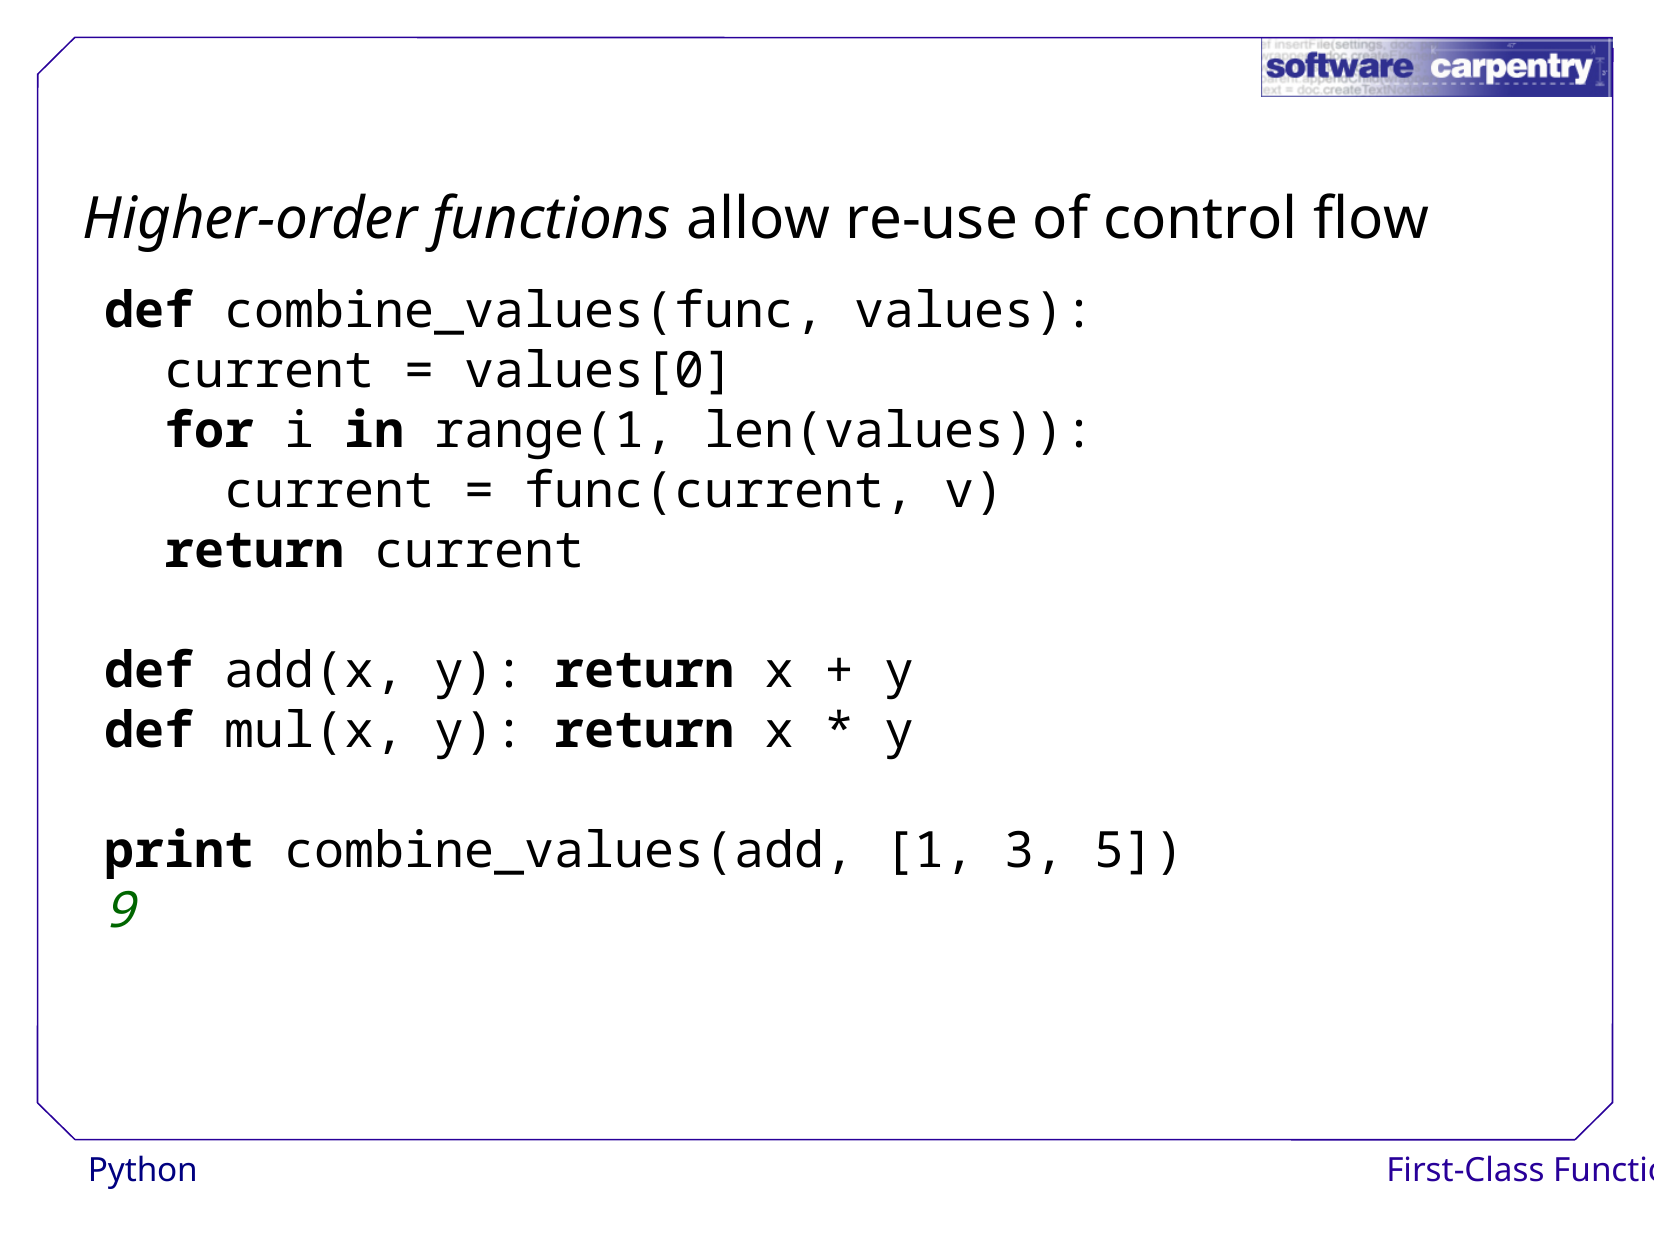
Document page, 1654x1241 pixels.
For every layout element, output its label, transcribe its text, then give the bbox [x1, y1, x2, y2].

picture [1261, 39, 1613, 97]
text_box Higher-order functions allow re-use of control flow [68, 138, 1595, 259]
text_box def combine_values(func, values): current = values[0] for i in range(1, len(values)): current = func(current, v) return current def add(x, y): return x + y def mul(x, y): return x * y print combine_values(add, [1, 3, 5]) 9 [89, 270, 1234, 1065]
